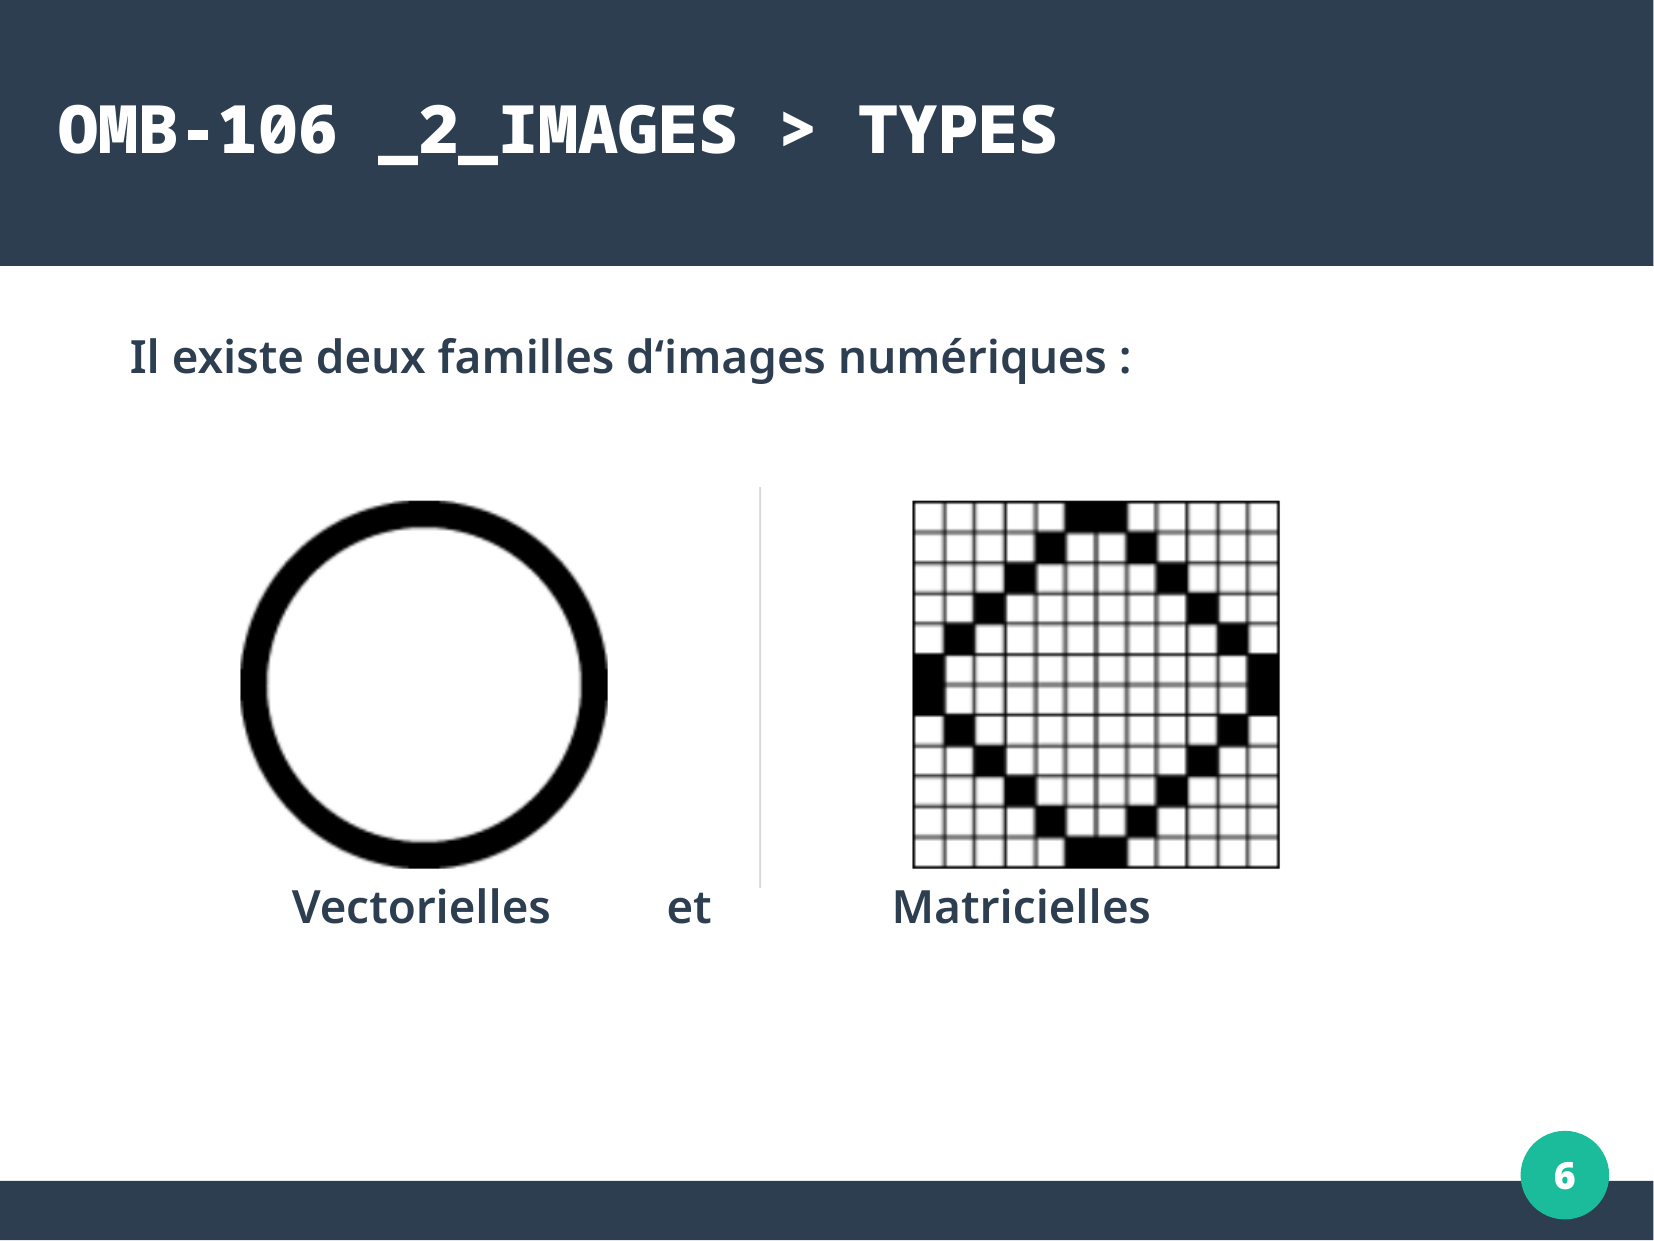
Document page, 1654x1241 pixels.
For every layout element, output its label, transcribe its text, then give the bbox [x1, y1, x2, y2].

picture [111, 487, 1416, 888]
list Il existe deux familles d‘images numériques : Vectorielles et Matricielles [58, 324, 1595, 1152]
title OMB-106 _2_IMAGES > TYPES [58, 49, 1595, 207]
